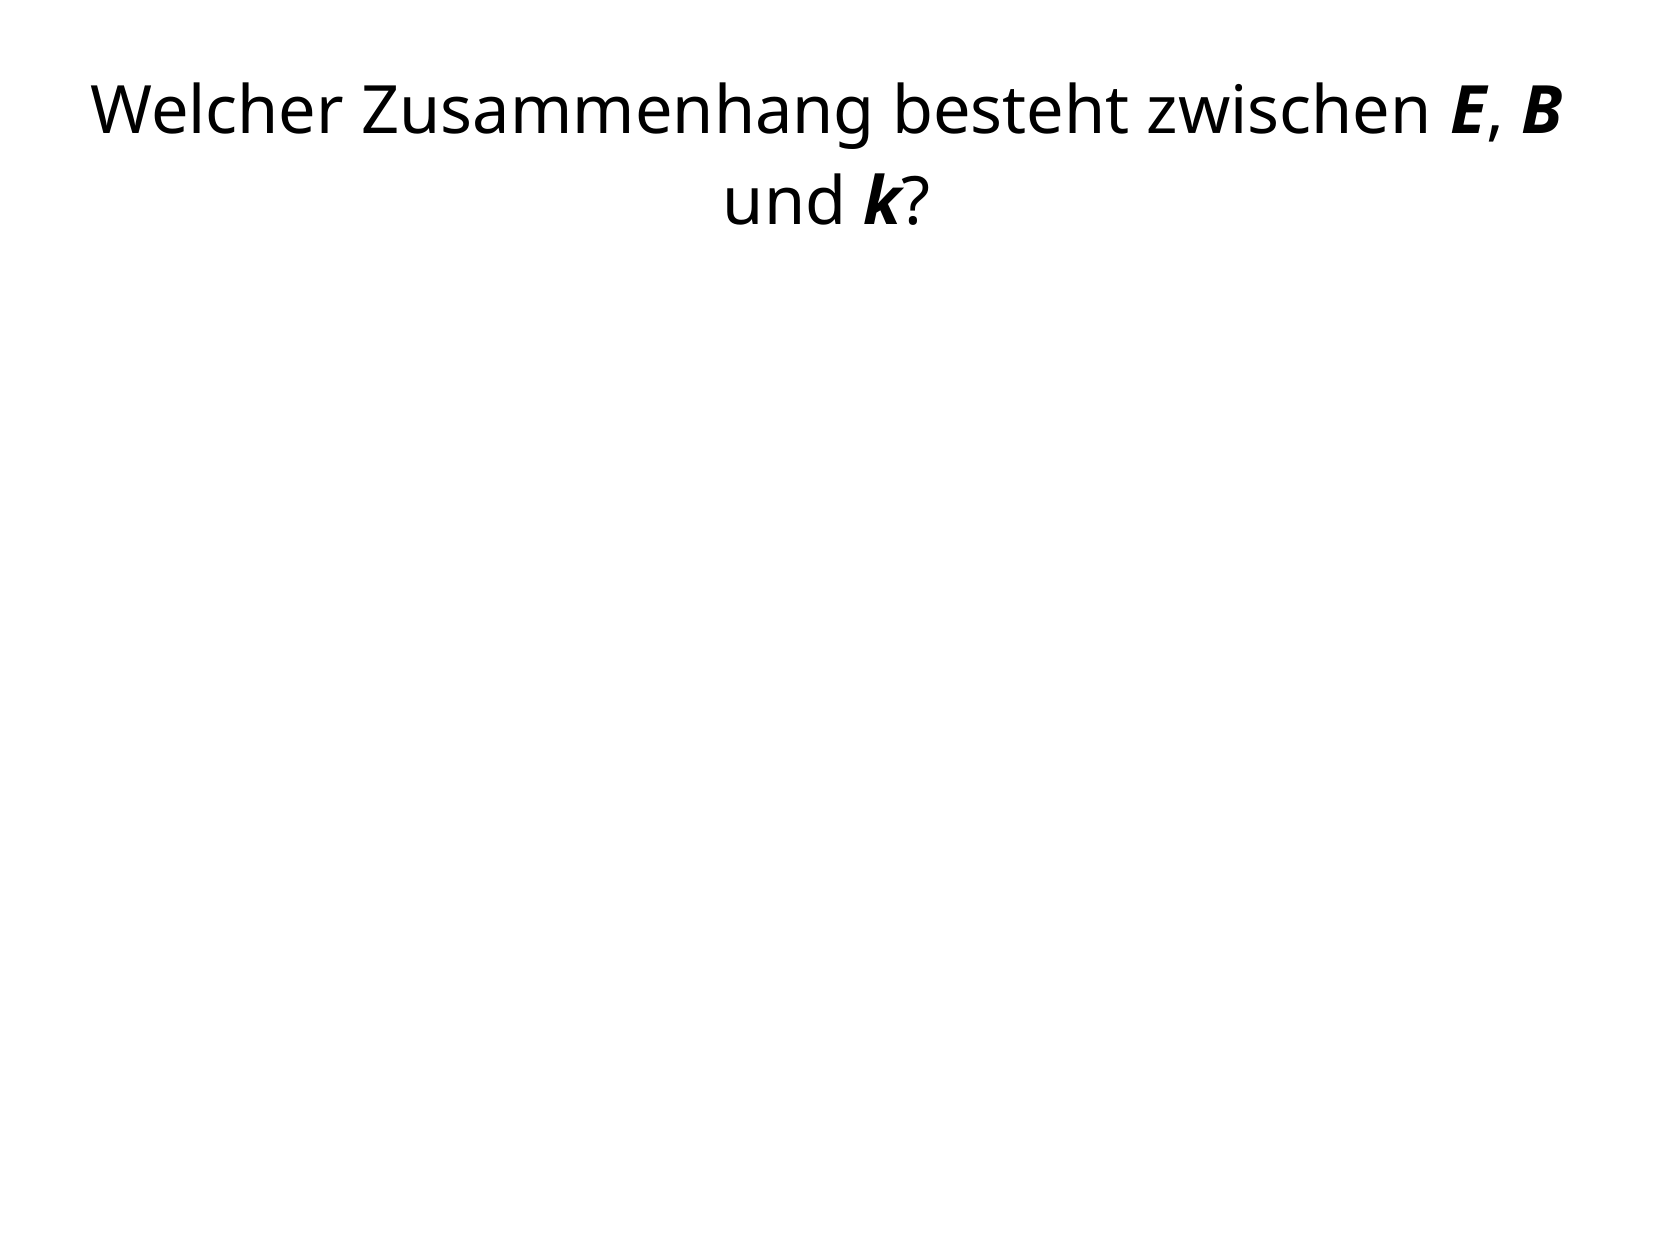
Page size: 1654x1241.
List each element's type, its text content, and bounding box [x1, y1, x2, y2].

title Welcher Zusammenhang besteht zwischen E, B und k? [82, 49, 1571, 257]
